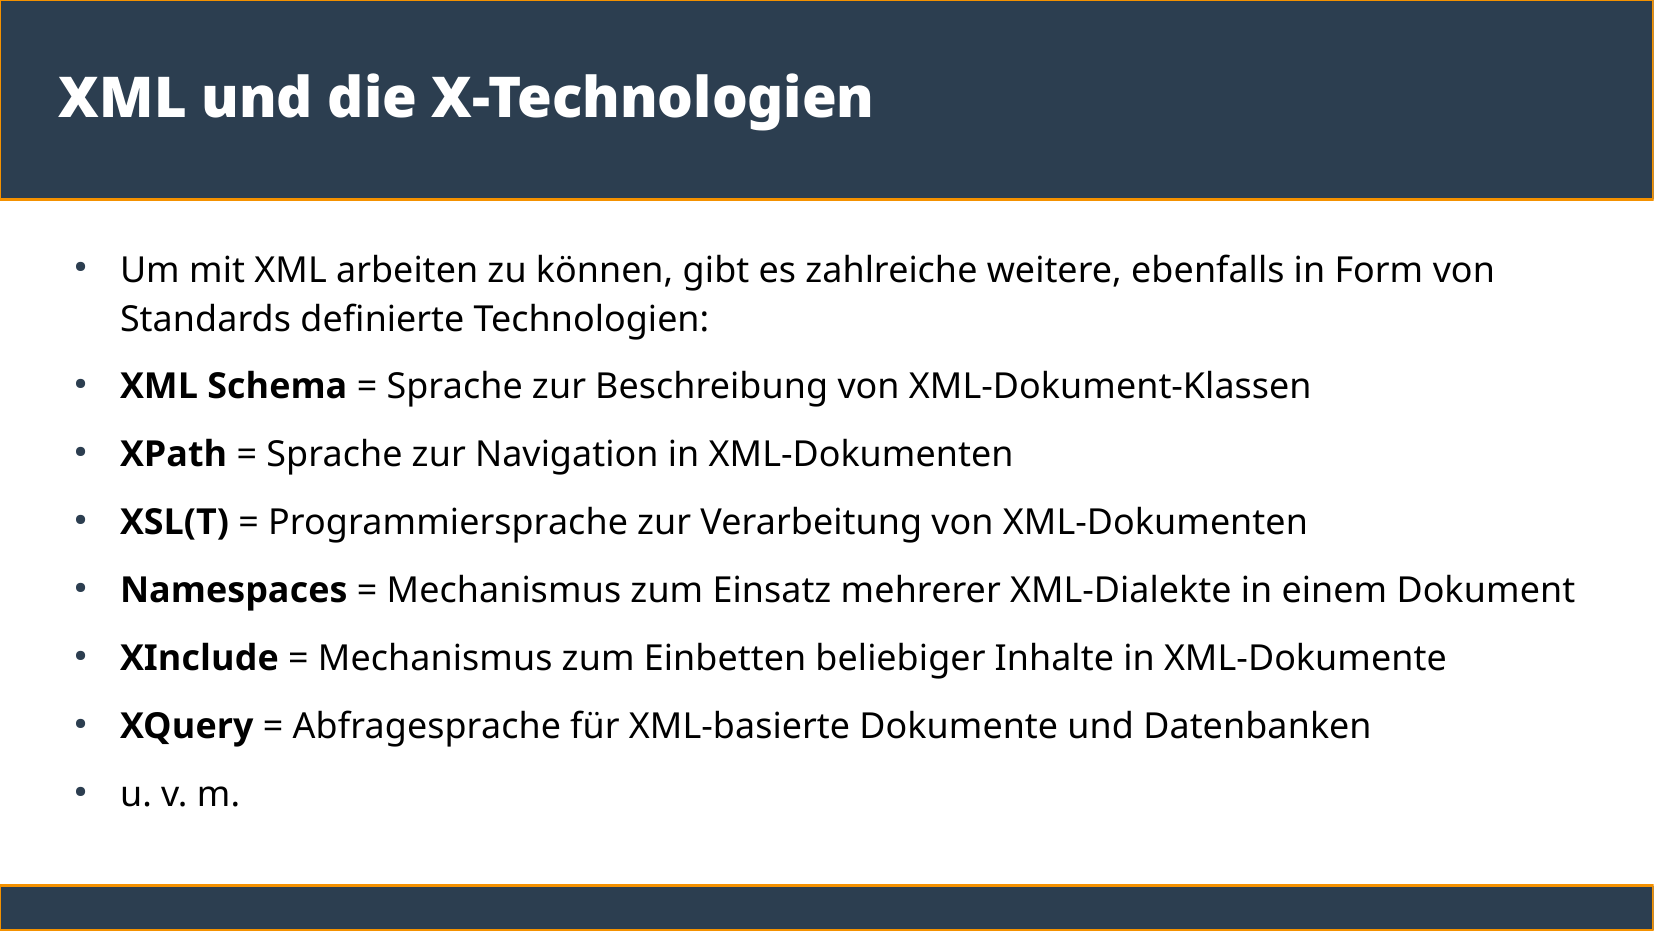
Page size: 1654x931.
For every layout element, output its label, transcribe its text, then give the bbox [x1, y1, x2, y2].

list Um mit XML arbeiten zu können, gibt es zahlreiche weitere, ebenfalls in Form von Standards definierte Technologien: XML Schema = Sprache zur Beschreibung von XML-Dokument-Klassen XPath = Sprache zur Navigation in XML-Dokumenten XSL(T) = Programmiersprache zur Verarbeitung von XML-Dokumenten Namespaces = Mechanismus zum Einsatz mehrerer XML-Dialekte in einem Dokument XInclude = Mechanismus zum Einbetten beliebiger Inhalte in XML-Dokumente XQuery = Abfragesprache für XML-basierte Dokumente und Datenbanken u. v. m. [59, 243, 1595, 857]
title XML und die X-Technologien [59, 37, 1595, 155]
